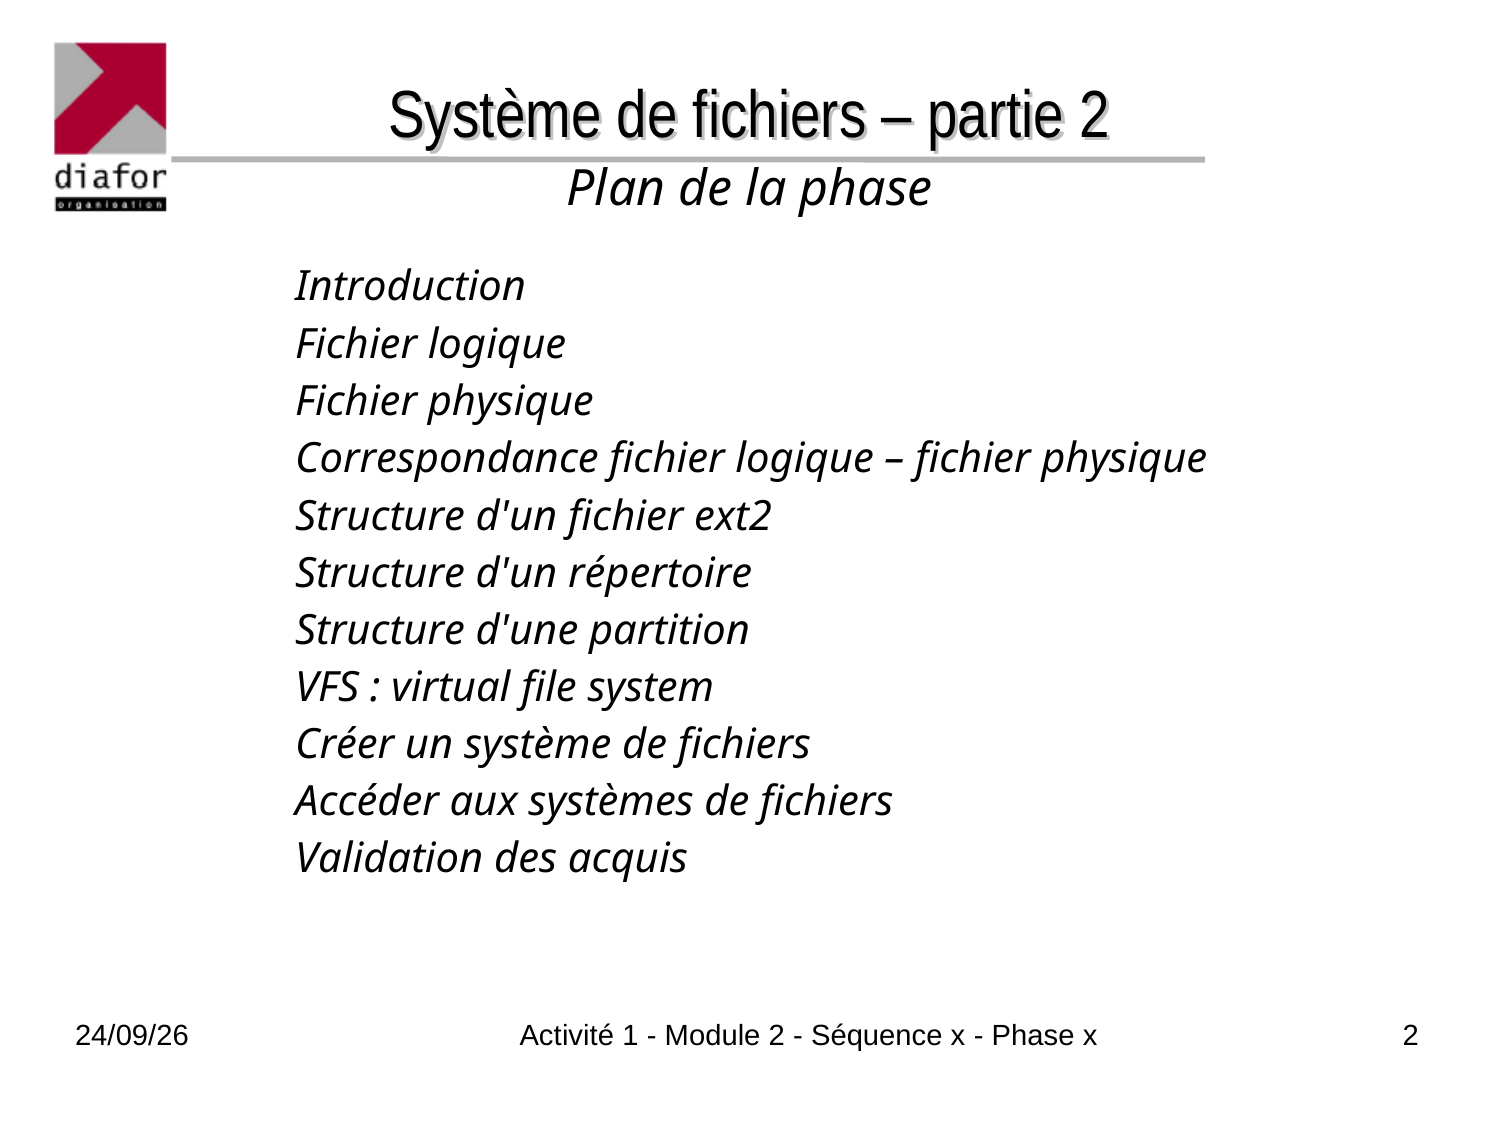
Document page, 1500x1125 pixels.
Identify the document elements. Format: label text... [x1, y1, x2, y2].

title Système de fichiers – partie 2 Plan de la phase [75, 45, 1426, 250]
list Introduction Fichier logique Fichier physique Correspondance fichier logique – fichier physique Structure d'un fichier ext2 Structure d'un répertoire Structure d'une partition VFS : virtual file system Créer un système de fichiers Accéder aux systèmes de fichiers Validation des acquis [295, 265, 1418, 825]
picture [53, 42, 168, 213]
